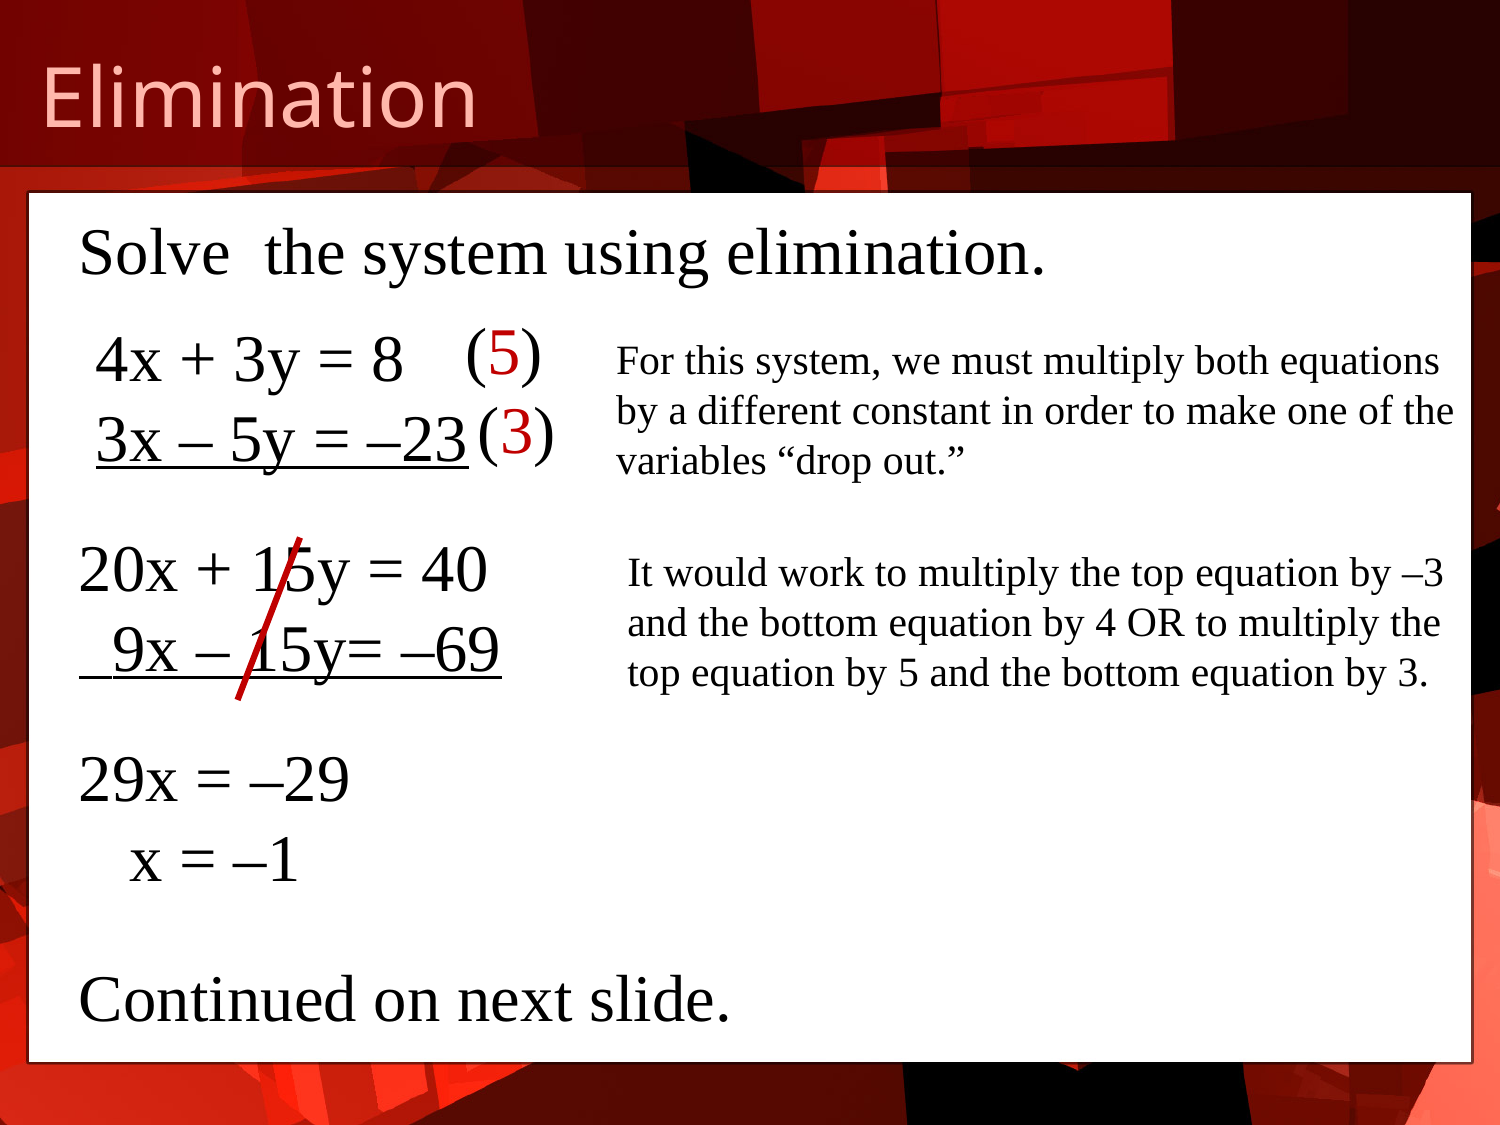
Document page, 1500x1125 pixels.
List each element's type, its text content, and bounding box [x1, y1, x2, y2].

text_box It would work to multiply the top equation by –3 and the bottom equation by 4 OR to multiply the top equation by 5 and the bottom equation by 3. [612, 537, 1468, 703]
text_box For this system, we must multiply both equations by a different constant in order to make one of the variables “drop out.” [601, 324, 1471, 491]
picture [0, 0, 1500, 1125]
text_box Solve the system using elimination. 4x + 3y = 8 3x – 5y = –23 20x + 15y = 40 9x – 15y= –69 29x = –29 x = –1 Continued on next slide. [64, 200, 1064, 1043]
text_box (3) [462, 379, 571, 475]
text_box (5) [450, 299, 559, 396]
title Elimination [24, 36, 1326, 152]
